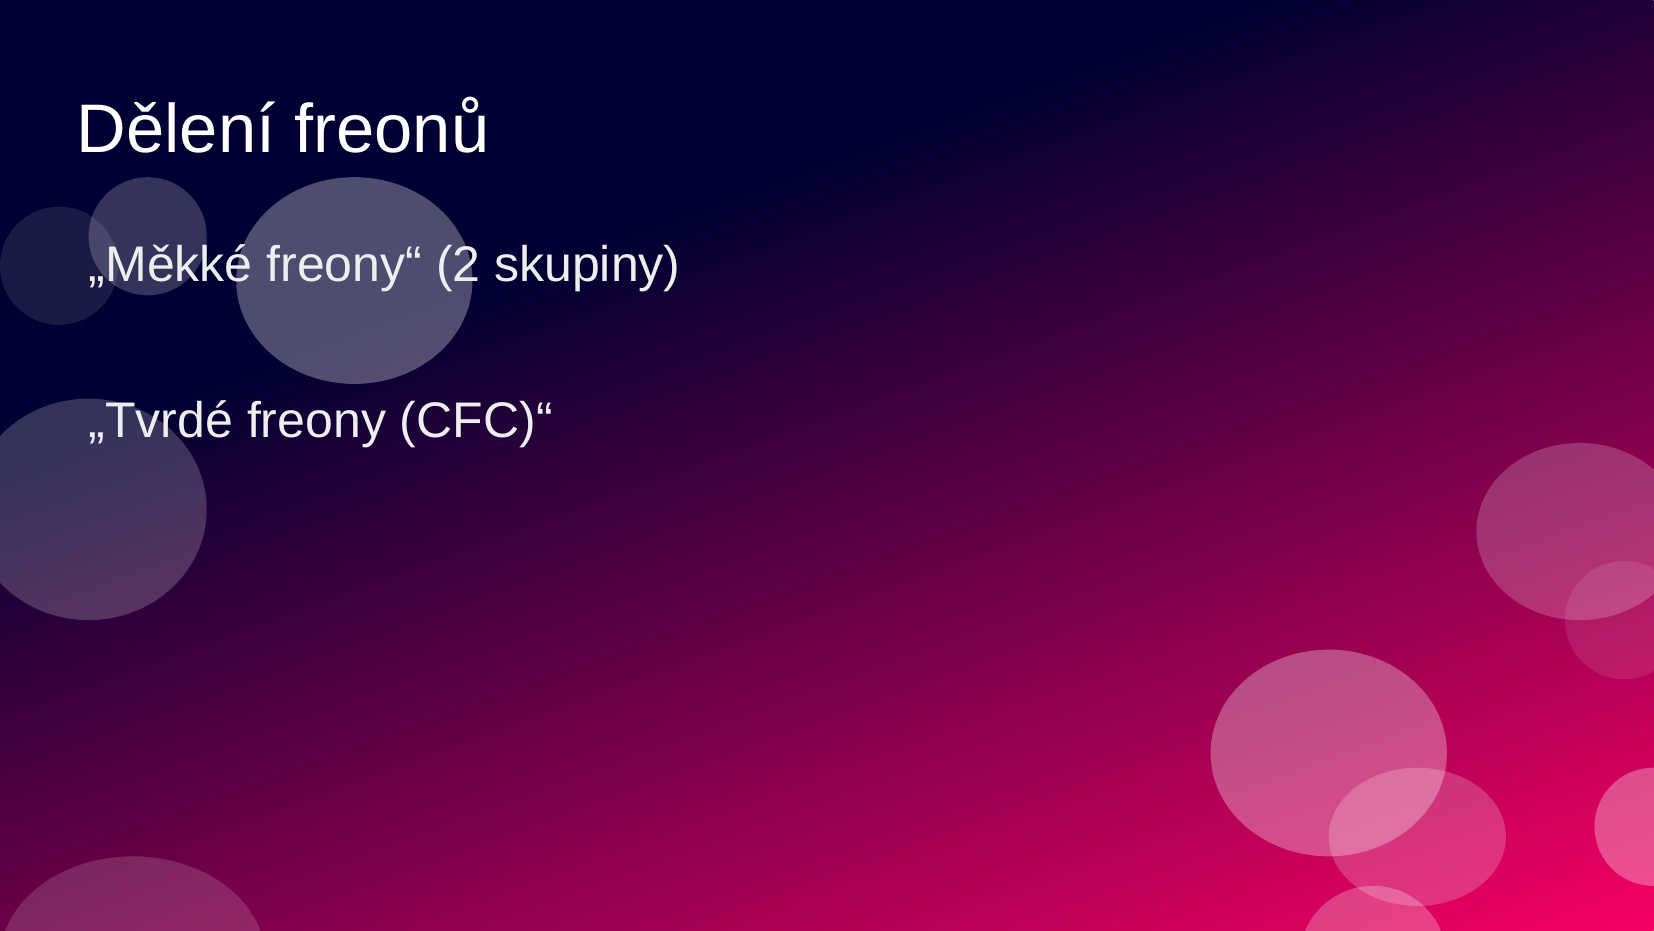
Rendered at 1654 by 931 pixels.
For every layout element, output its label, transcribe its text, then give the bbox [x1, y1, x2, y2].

list „Měkké freony“ (2 skupiny) „Tvrdé freony (CFC)“ [88, 236, 1565, 827]
title Dělení freonů [76, 51, 1565, 207]
